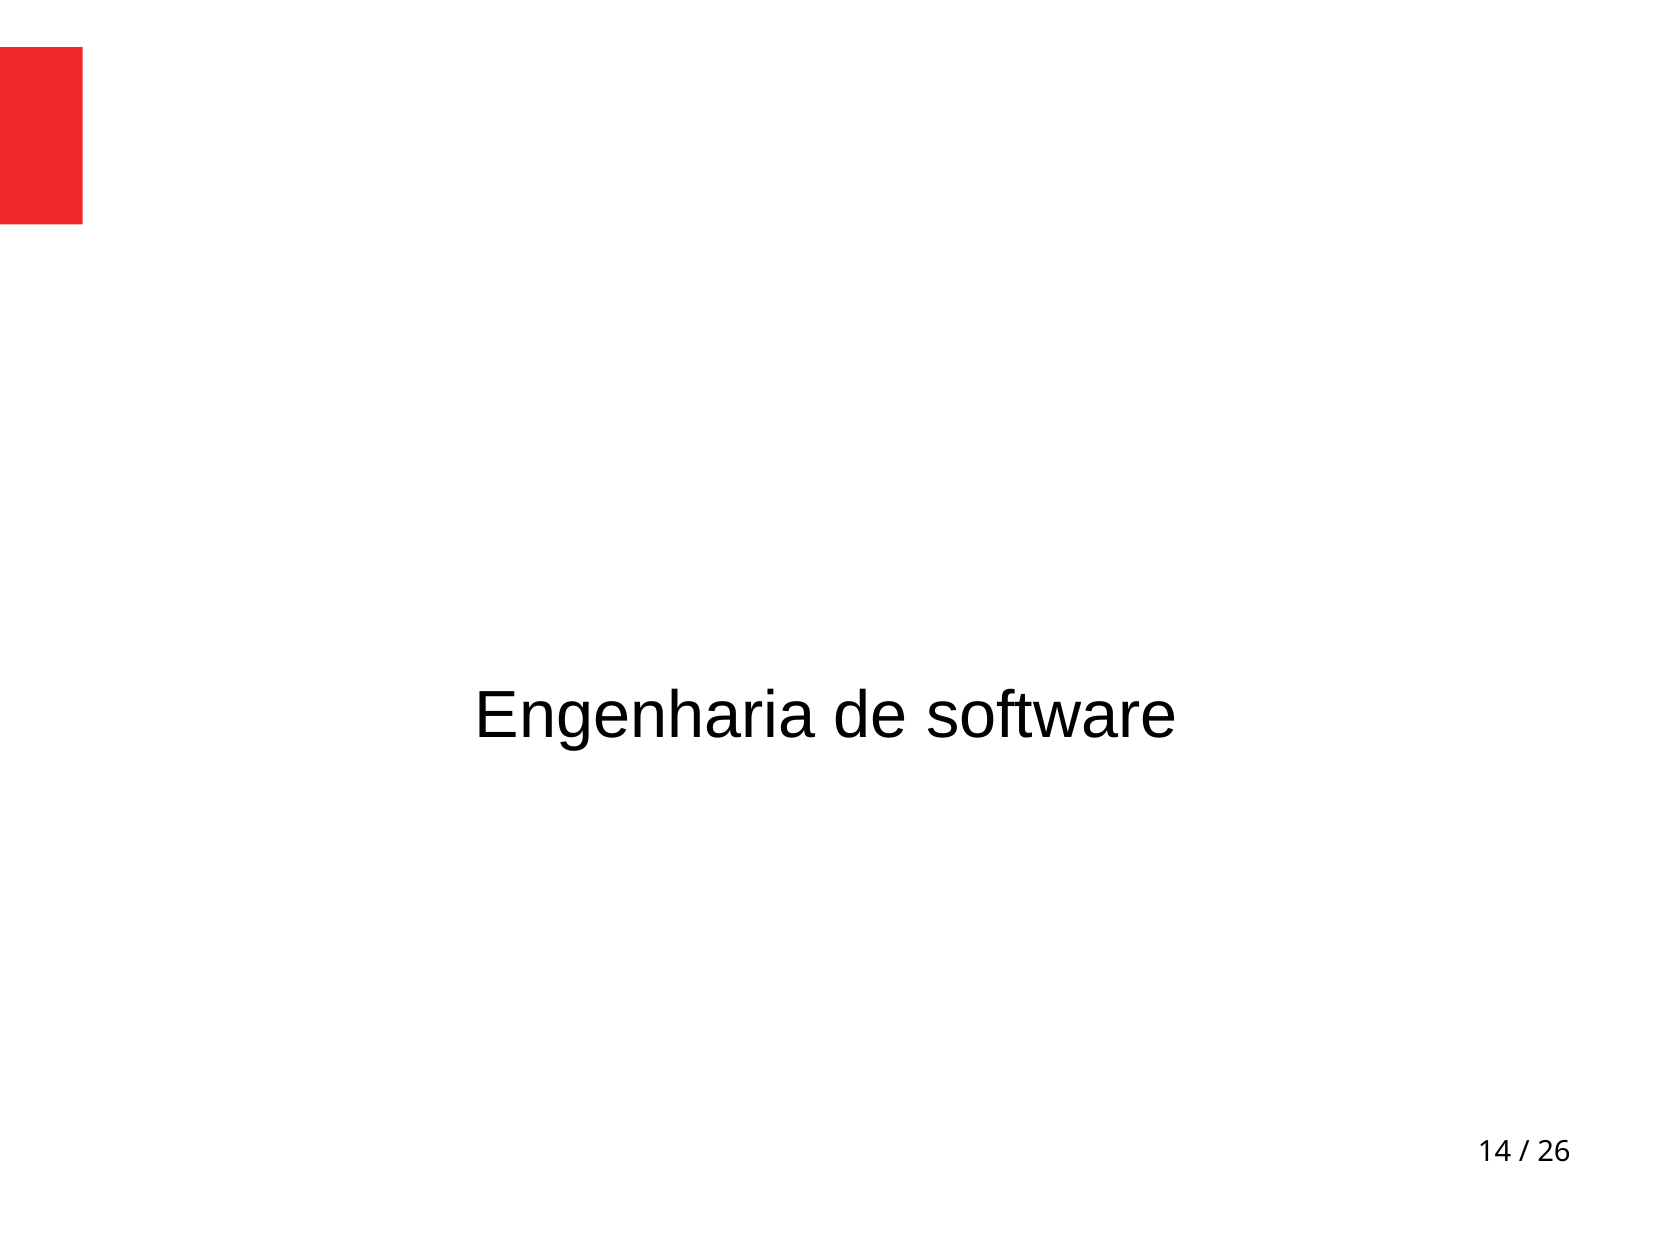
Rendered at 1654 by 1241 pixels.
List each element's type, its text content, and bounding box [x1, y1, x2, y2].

subtitle Engenharia de software [118, 354, 1536, 1074]
